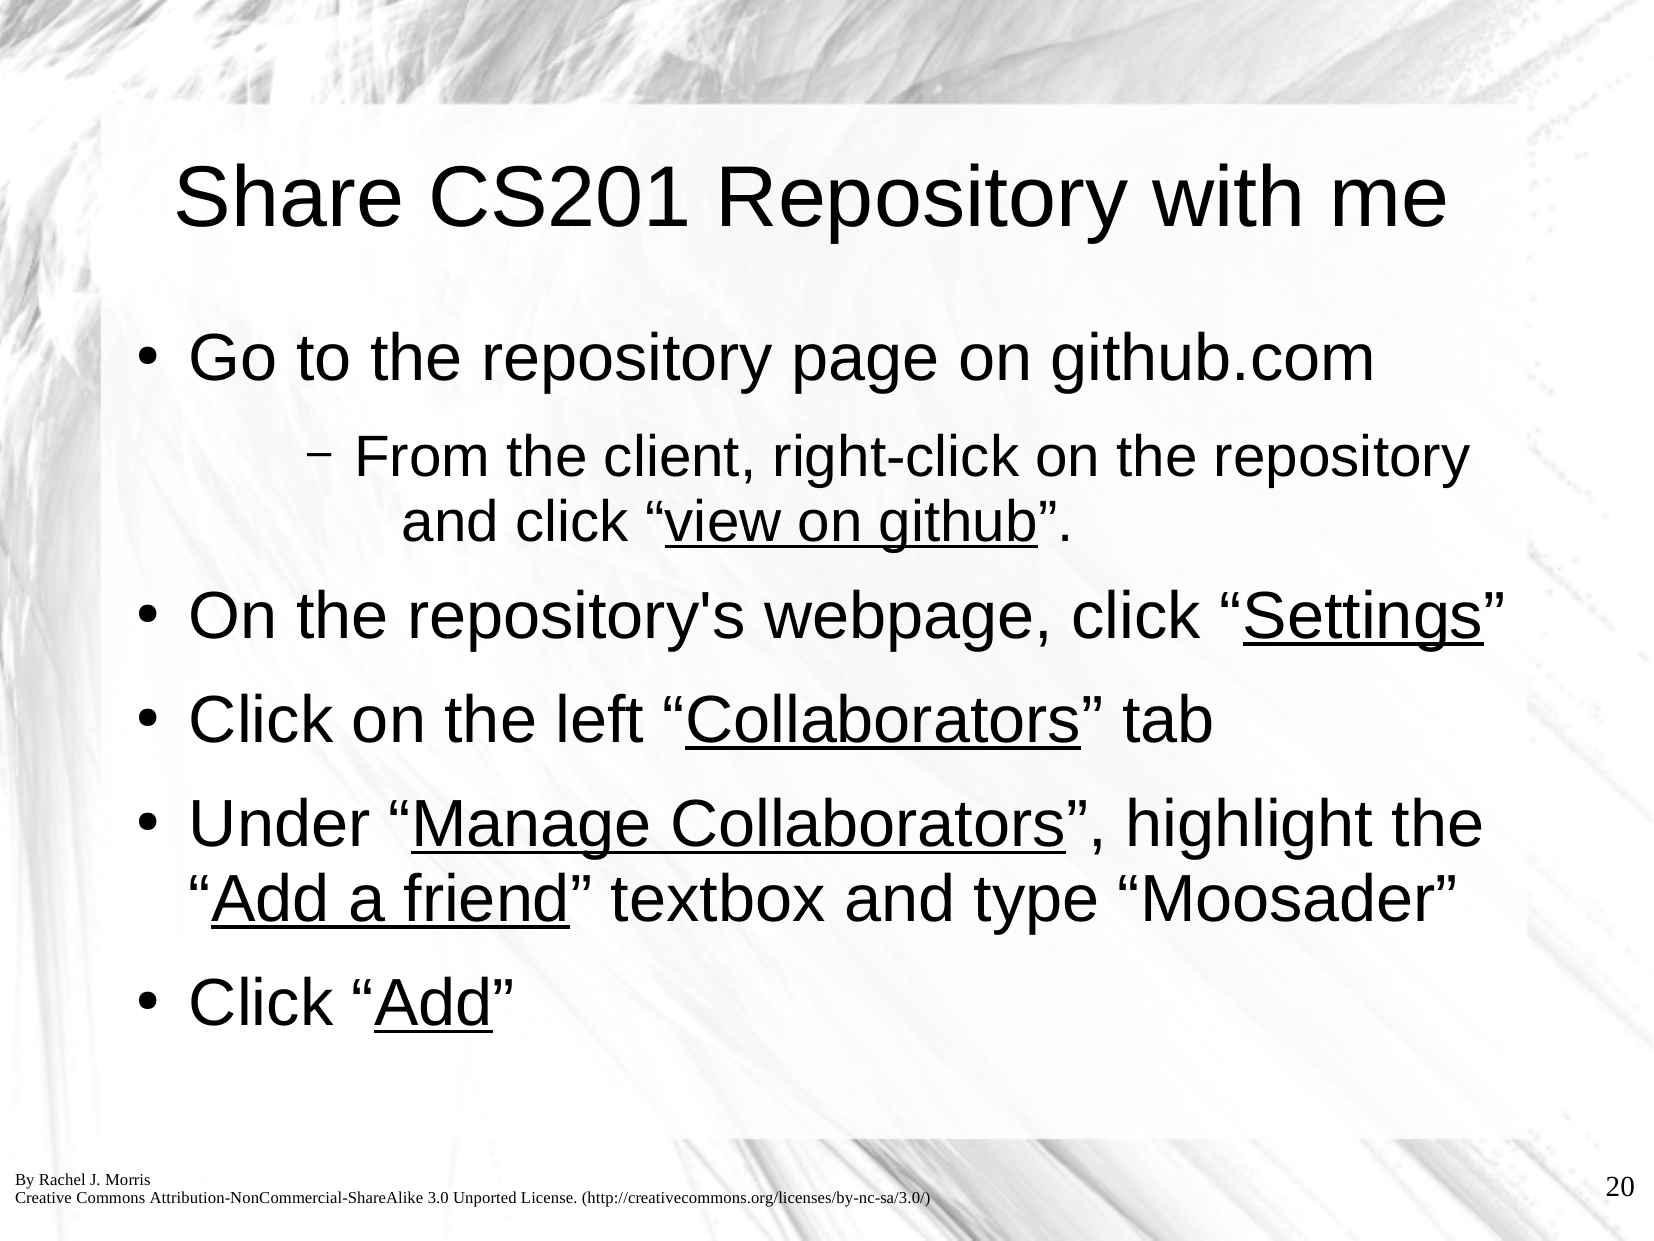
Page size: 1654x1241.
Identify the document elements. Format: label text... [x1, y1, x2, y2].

picture [0, 0, 1654, 1241]
title Share CS201 Repository with me [118, 112, 1506, 281]
list Go to the repository page on github.com From the client, right-click on the repository and click “view on github”. On the repository's webpage, click “Settings” Click on the left “Collaborators” tab Under “Manage Collaborators”, highlight the “Add a friend” textbox and type “Moosader” Click “Add” [118, 319, 1571, 1041]
